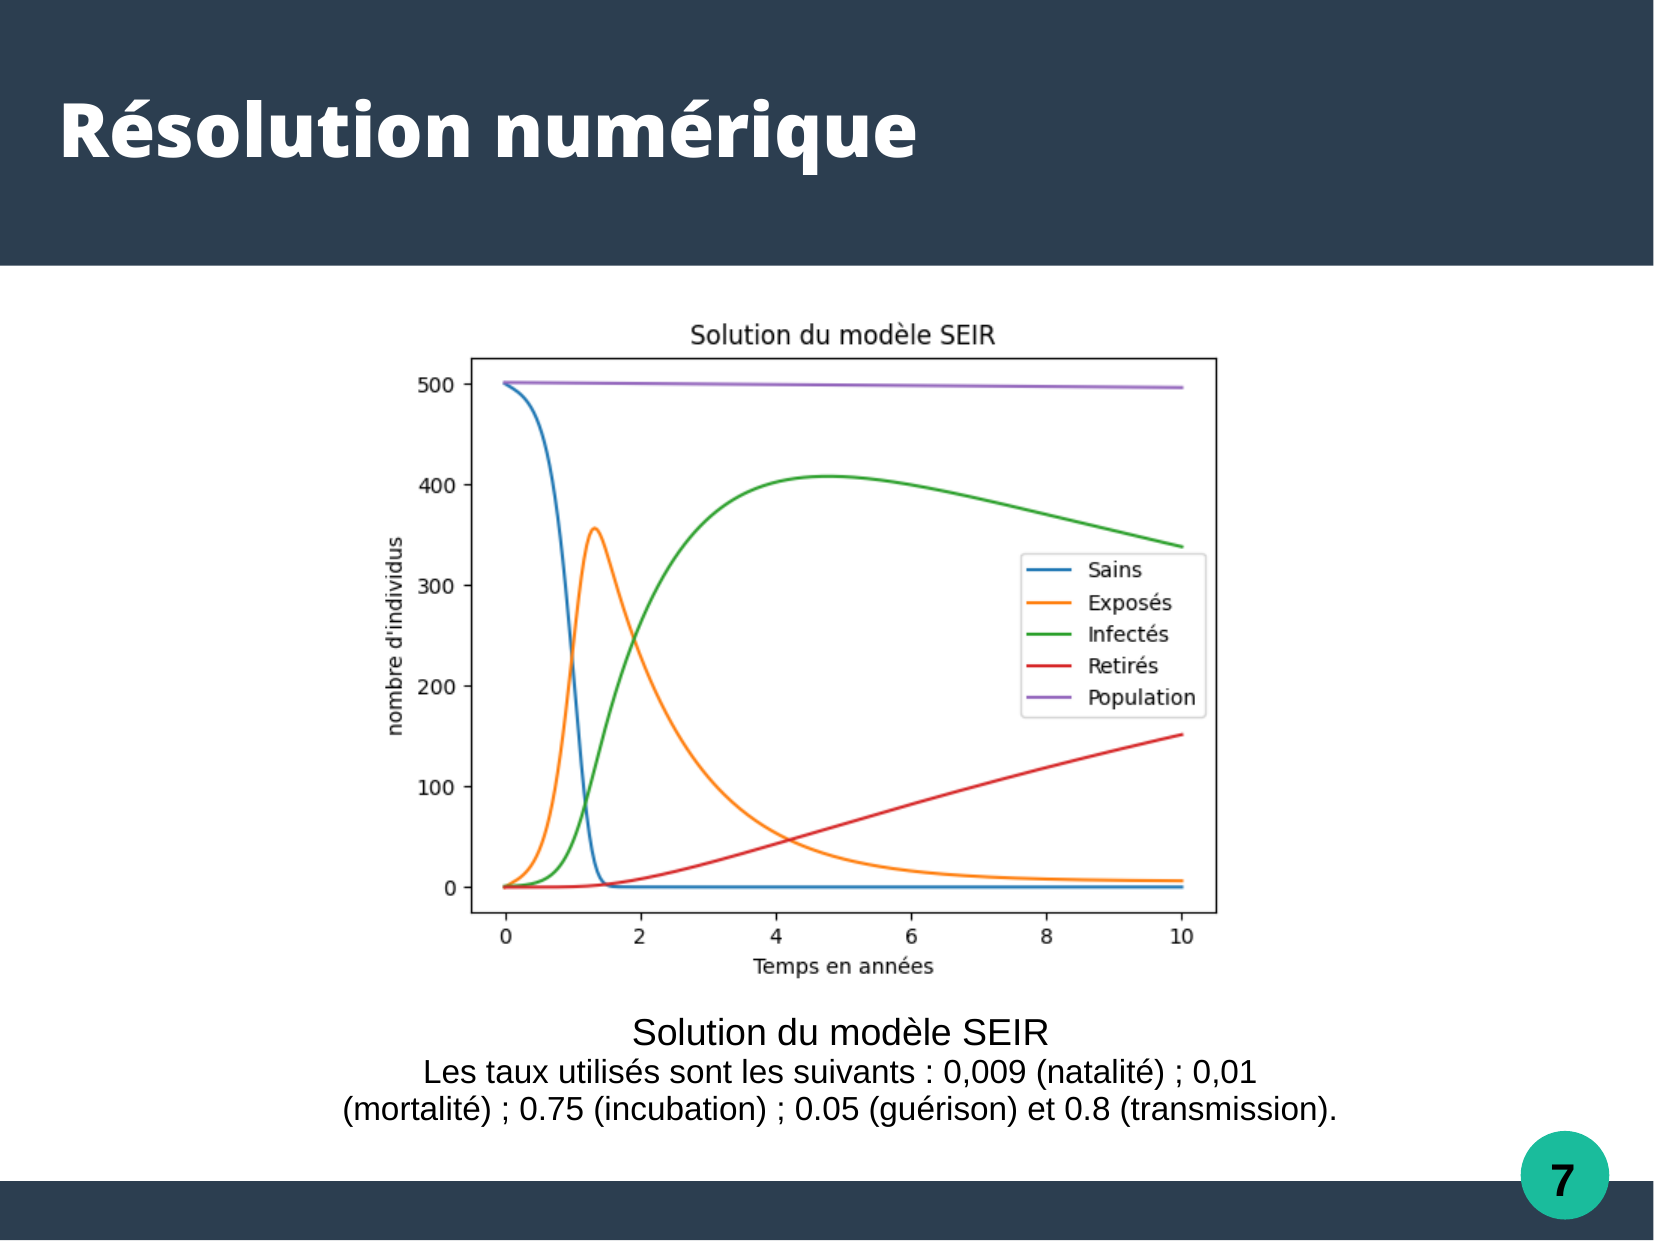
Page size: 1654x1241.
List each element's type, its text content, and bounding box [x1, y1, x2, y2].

title Résolution numérique [59, 49, 1595, 207]
text_box 7 [1535, 1147, 1591, 1214]
picture [351, 271, 1312, 992]
text_box Solution du modèle SEIR Les taux utilisés sont les suivants : 0,009 (natalité) ; 0,01 (mortalité) ; 0.75 (incubation) ; 0.05 (guérison) et 0.8 (transmission). [323, 1003, 1359, 1241]
